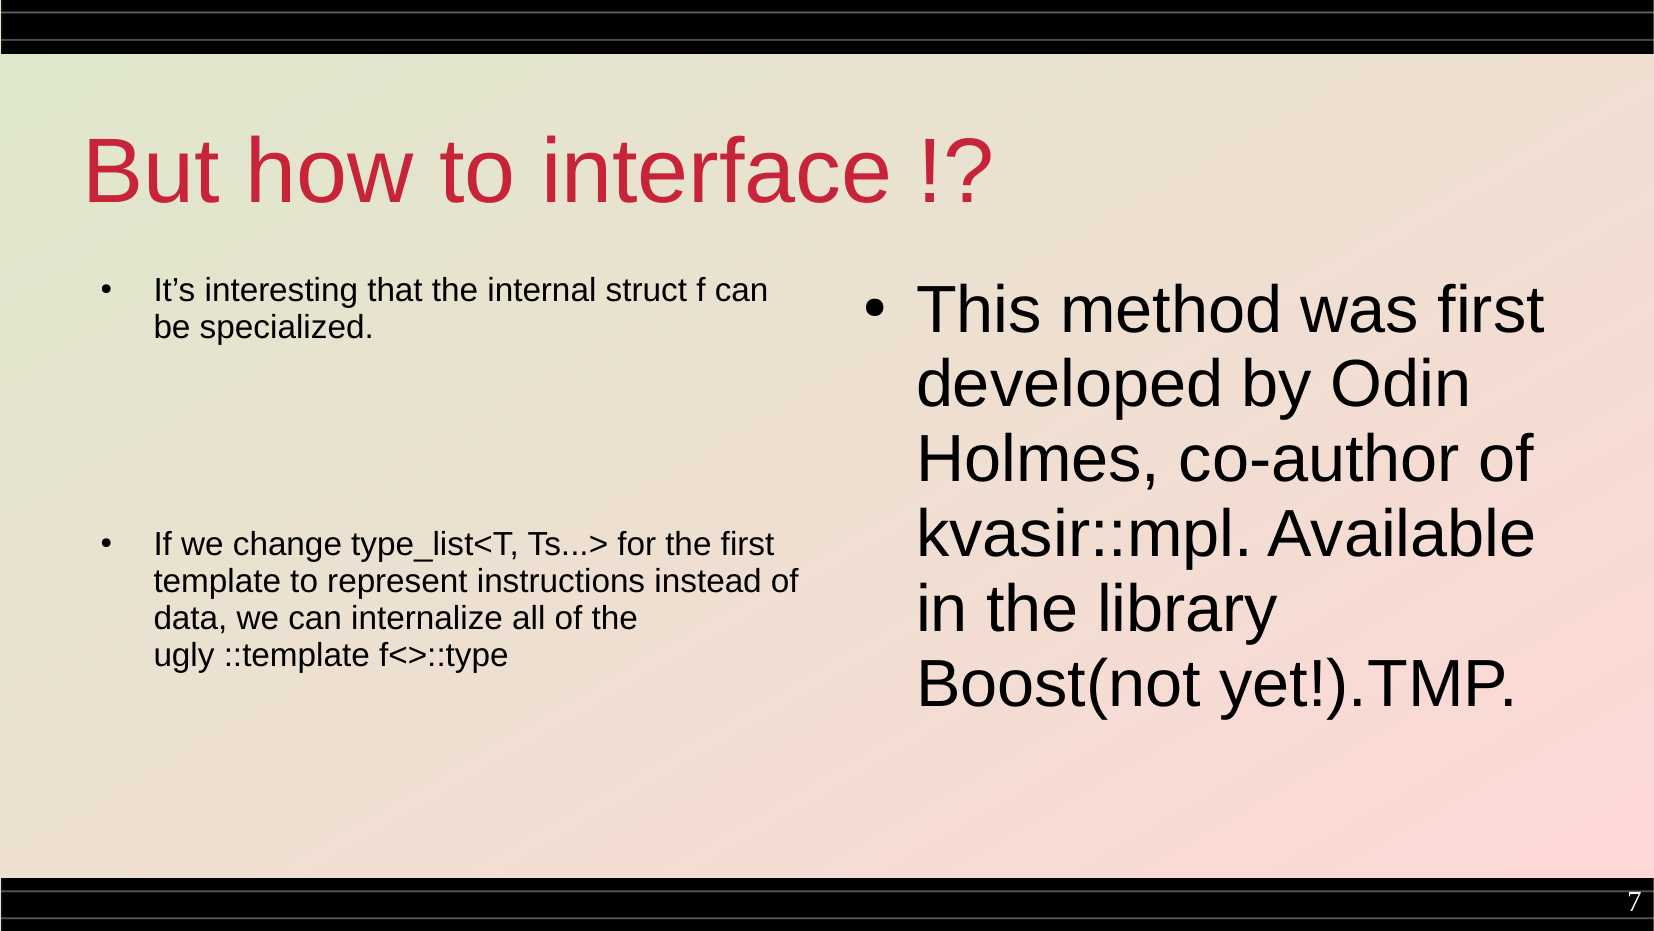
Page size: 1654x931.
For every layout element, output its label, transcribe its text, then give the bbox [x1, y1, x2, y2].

list If we change type_list<T, Ts...> for the first template to represent instructions instead of data, we can internalize all of the ugly ::template f<>::type [82, 525, 809, 757]
list It’s interesting that the internal struct f can be specialized. [82, 271, 809, 504]
title But how to interface !? [82, 92, 1571, 249]
picture [1, 878, 1654, 931]
list This method was first developed by Odin Holmes, co-author of kvasir::mpl. Available in the library Boost(not yet!).TMP. [845, 271, 1572, 758]
picture [1, 0, 1654, 54]
